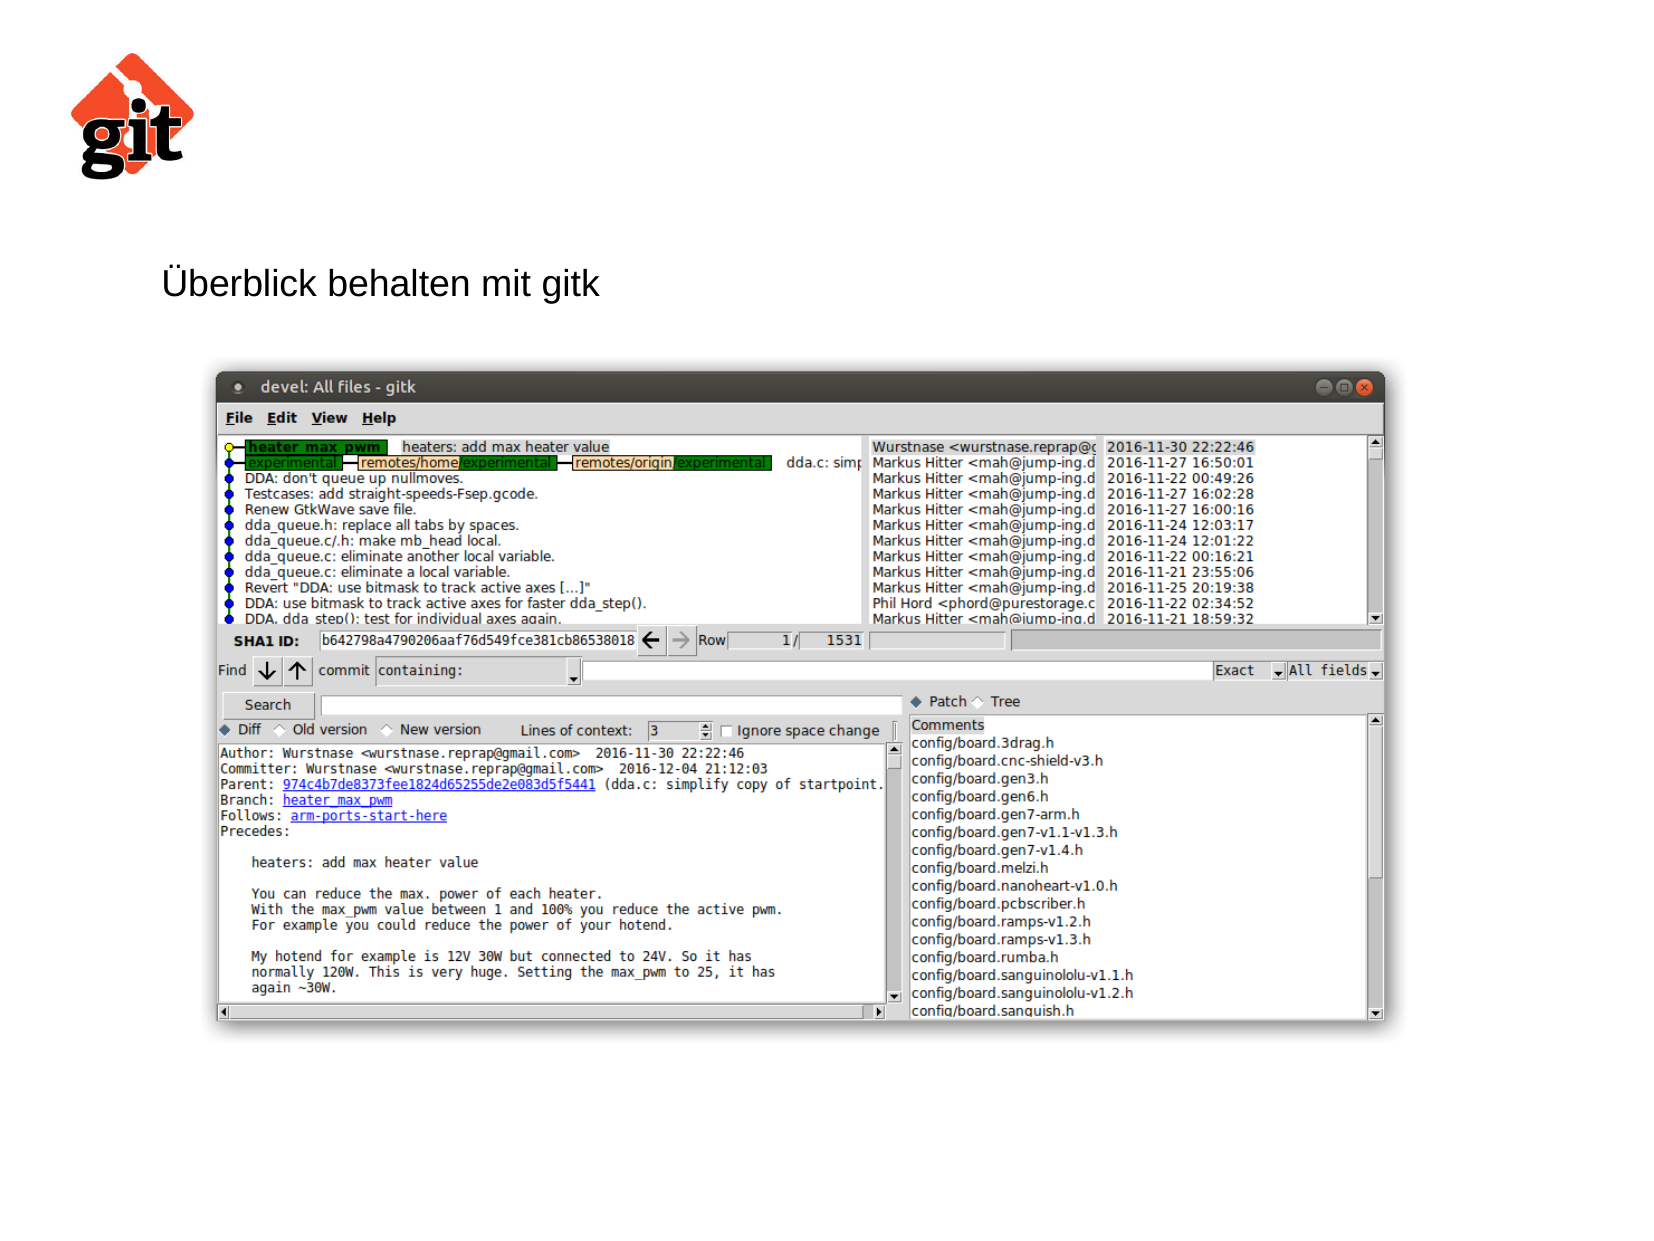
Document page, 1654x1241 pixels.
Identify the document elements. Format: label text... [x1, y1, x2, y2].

picture [189, 348, 1441, 1066]
text_box Überblick behalten mit gitk [146, 255, 616, 312]
picture [68, 53, 196, 181]
